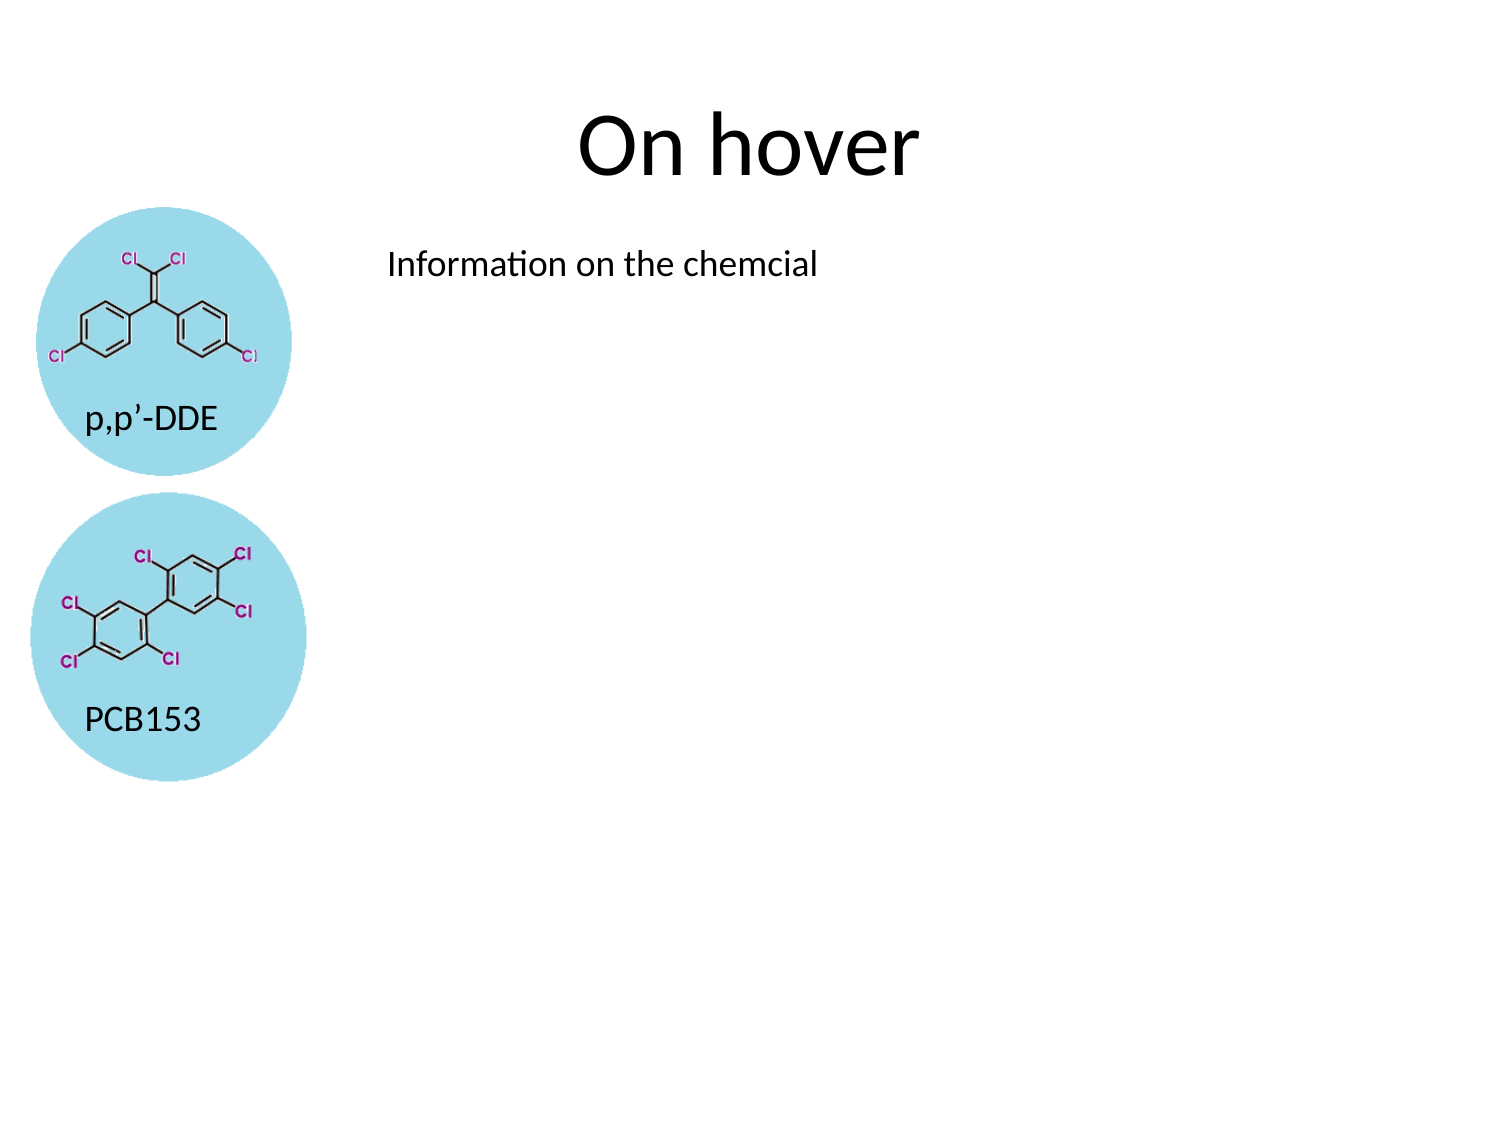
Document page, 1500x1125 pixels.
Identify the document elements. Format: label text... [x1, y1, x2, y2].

title On hover [75, 45, 1426, 233]
picture [7, 196, 331, 796]
text_box PCB153 [69, 686, 266, 747]
text_box Information on the chemcial [371, 231, 1046, 338]
text_box p,p’-DDE [69, 385, 243, 446]
